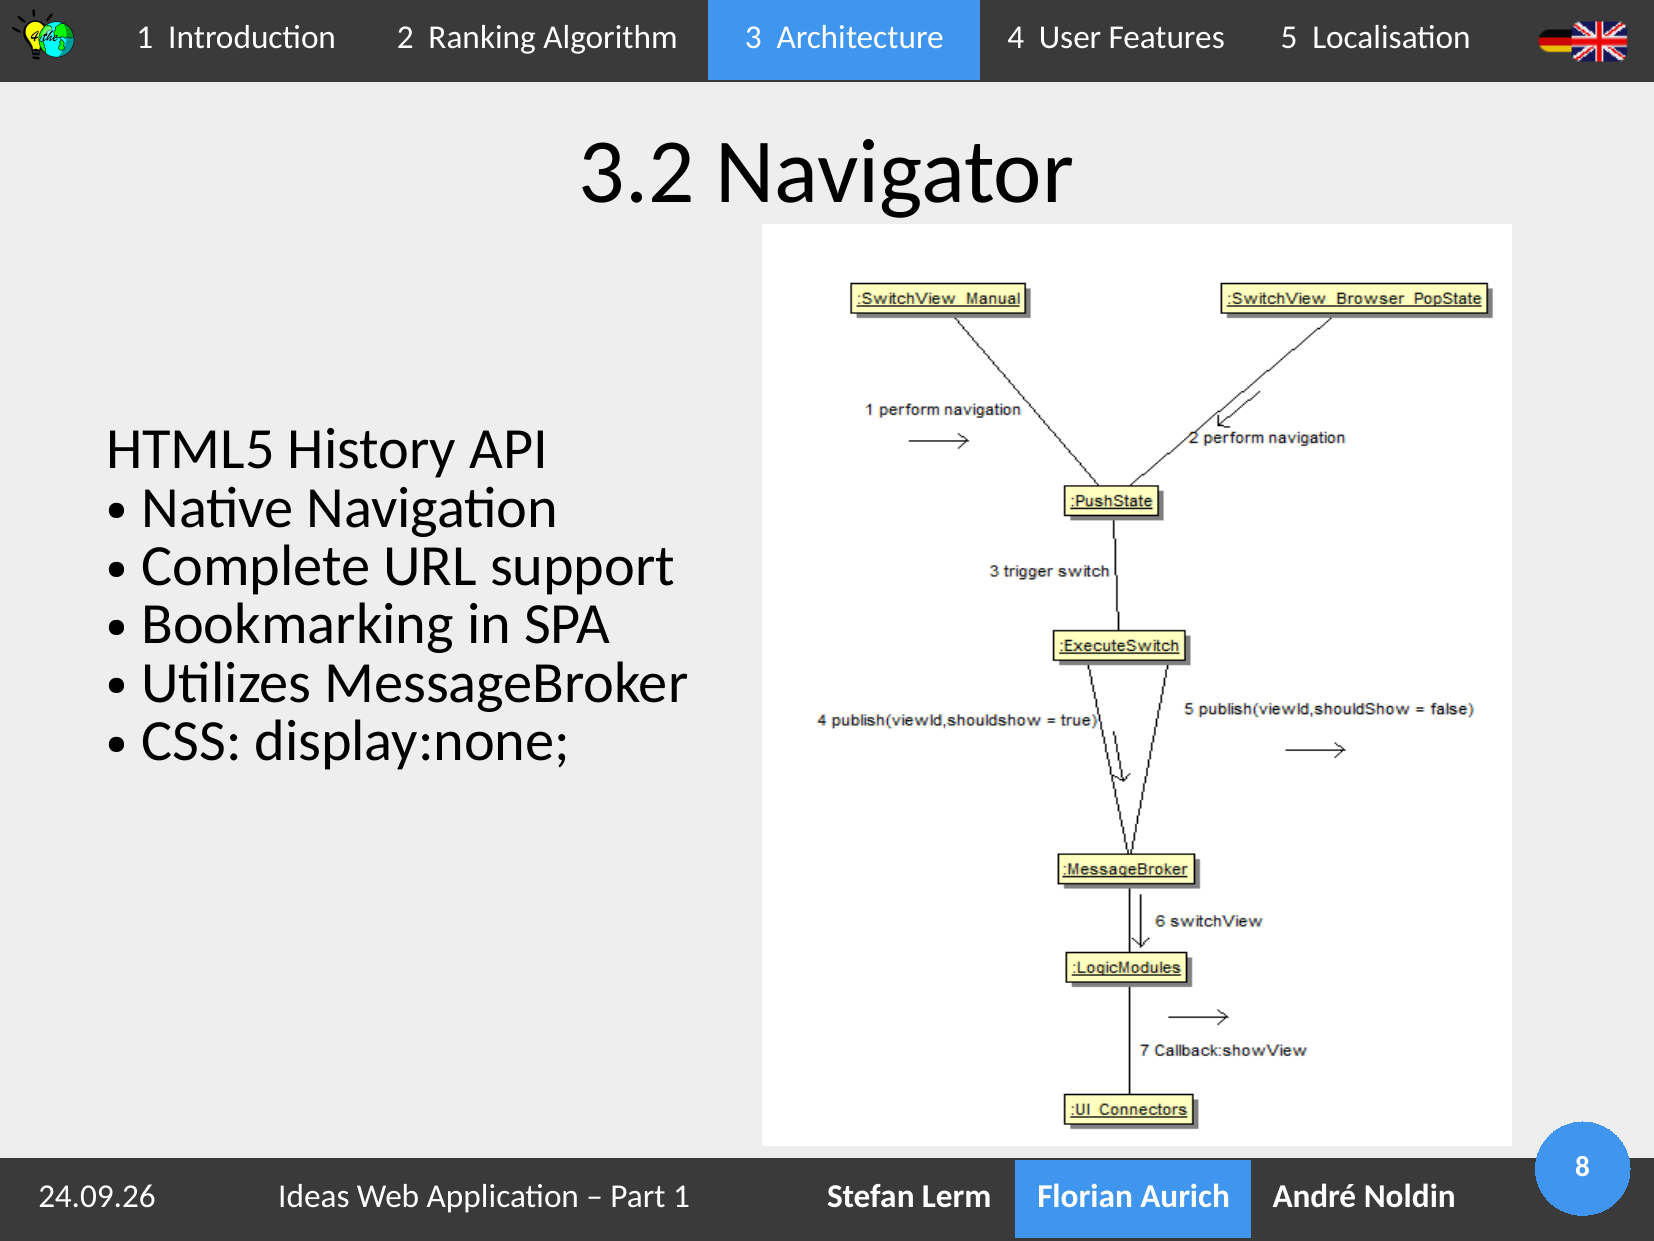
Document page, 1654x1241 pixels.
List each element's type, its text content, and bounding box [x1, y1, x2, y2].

text_box 2 Ranking Algorithm [366, 0, 708, 80]
title 3.2 Navigator [82, 88, 1571, 272]
text_box Florian Aurich [1015, 1160, 1251, 1238]
text_box HTML5 History API Native Navigation Complete URL support Bookmarking in SPA Utilizes MessageBroker CSS: display:none; [106, 425, 733, 792]
picture [1536, 18, 1629, 64]
text_box Stefan Lerm [803, 1160, 1015, 1238]
text_box Ideas Web Application – Part 1 [242, 1160, 727, 1238]
picture [2, 0, 83, 80]
text_box 4 User Features [980, 0, 1251, 80]
text_box 3 Architecture [708, 0, 980, 80]
text_box 1 Introduction [106, 0, 366, 80]
text_box 5 Localisation [1251, 0, 1501, 80]
text_box André Noldin [1251, 1160, 1477, 1238]
picture [762, 224, 1512, 1146]
